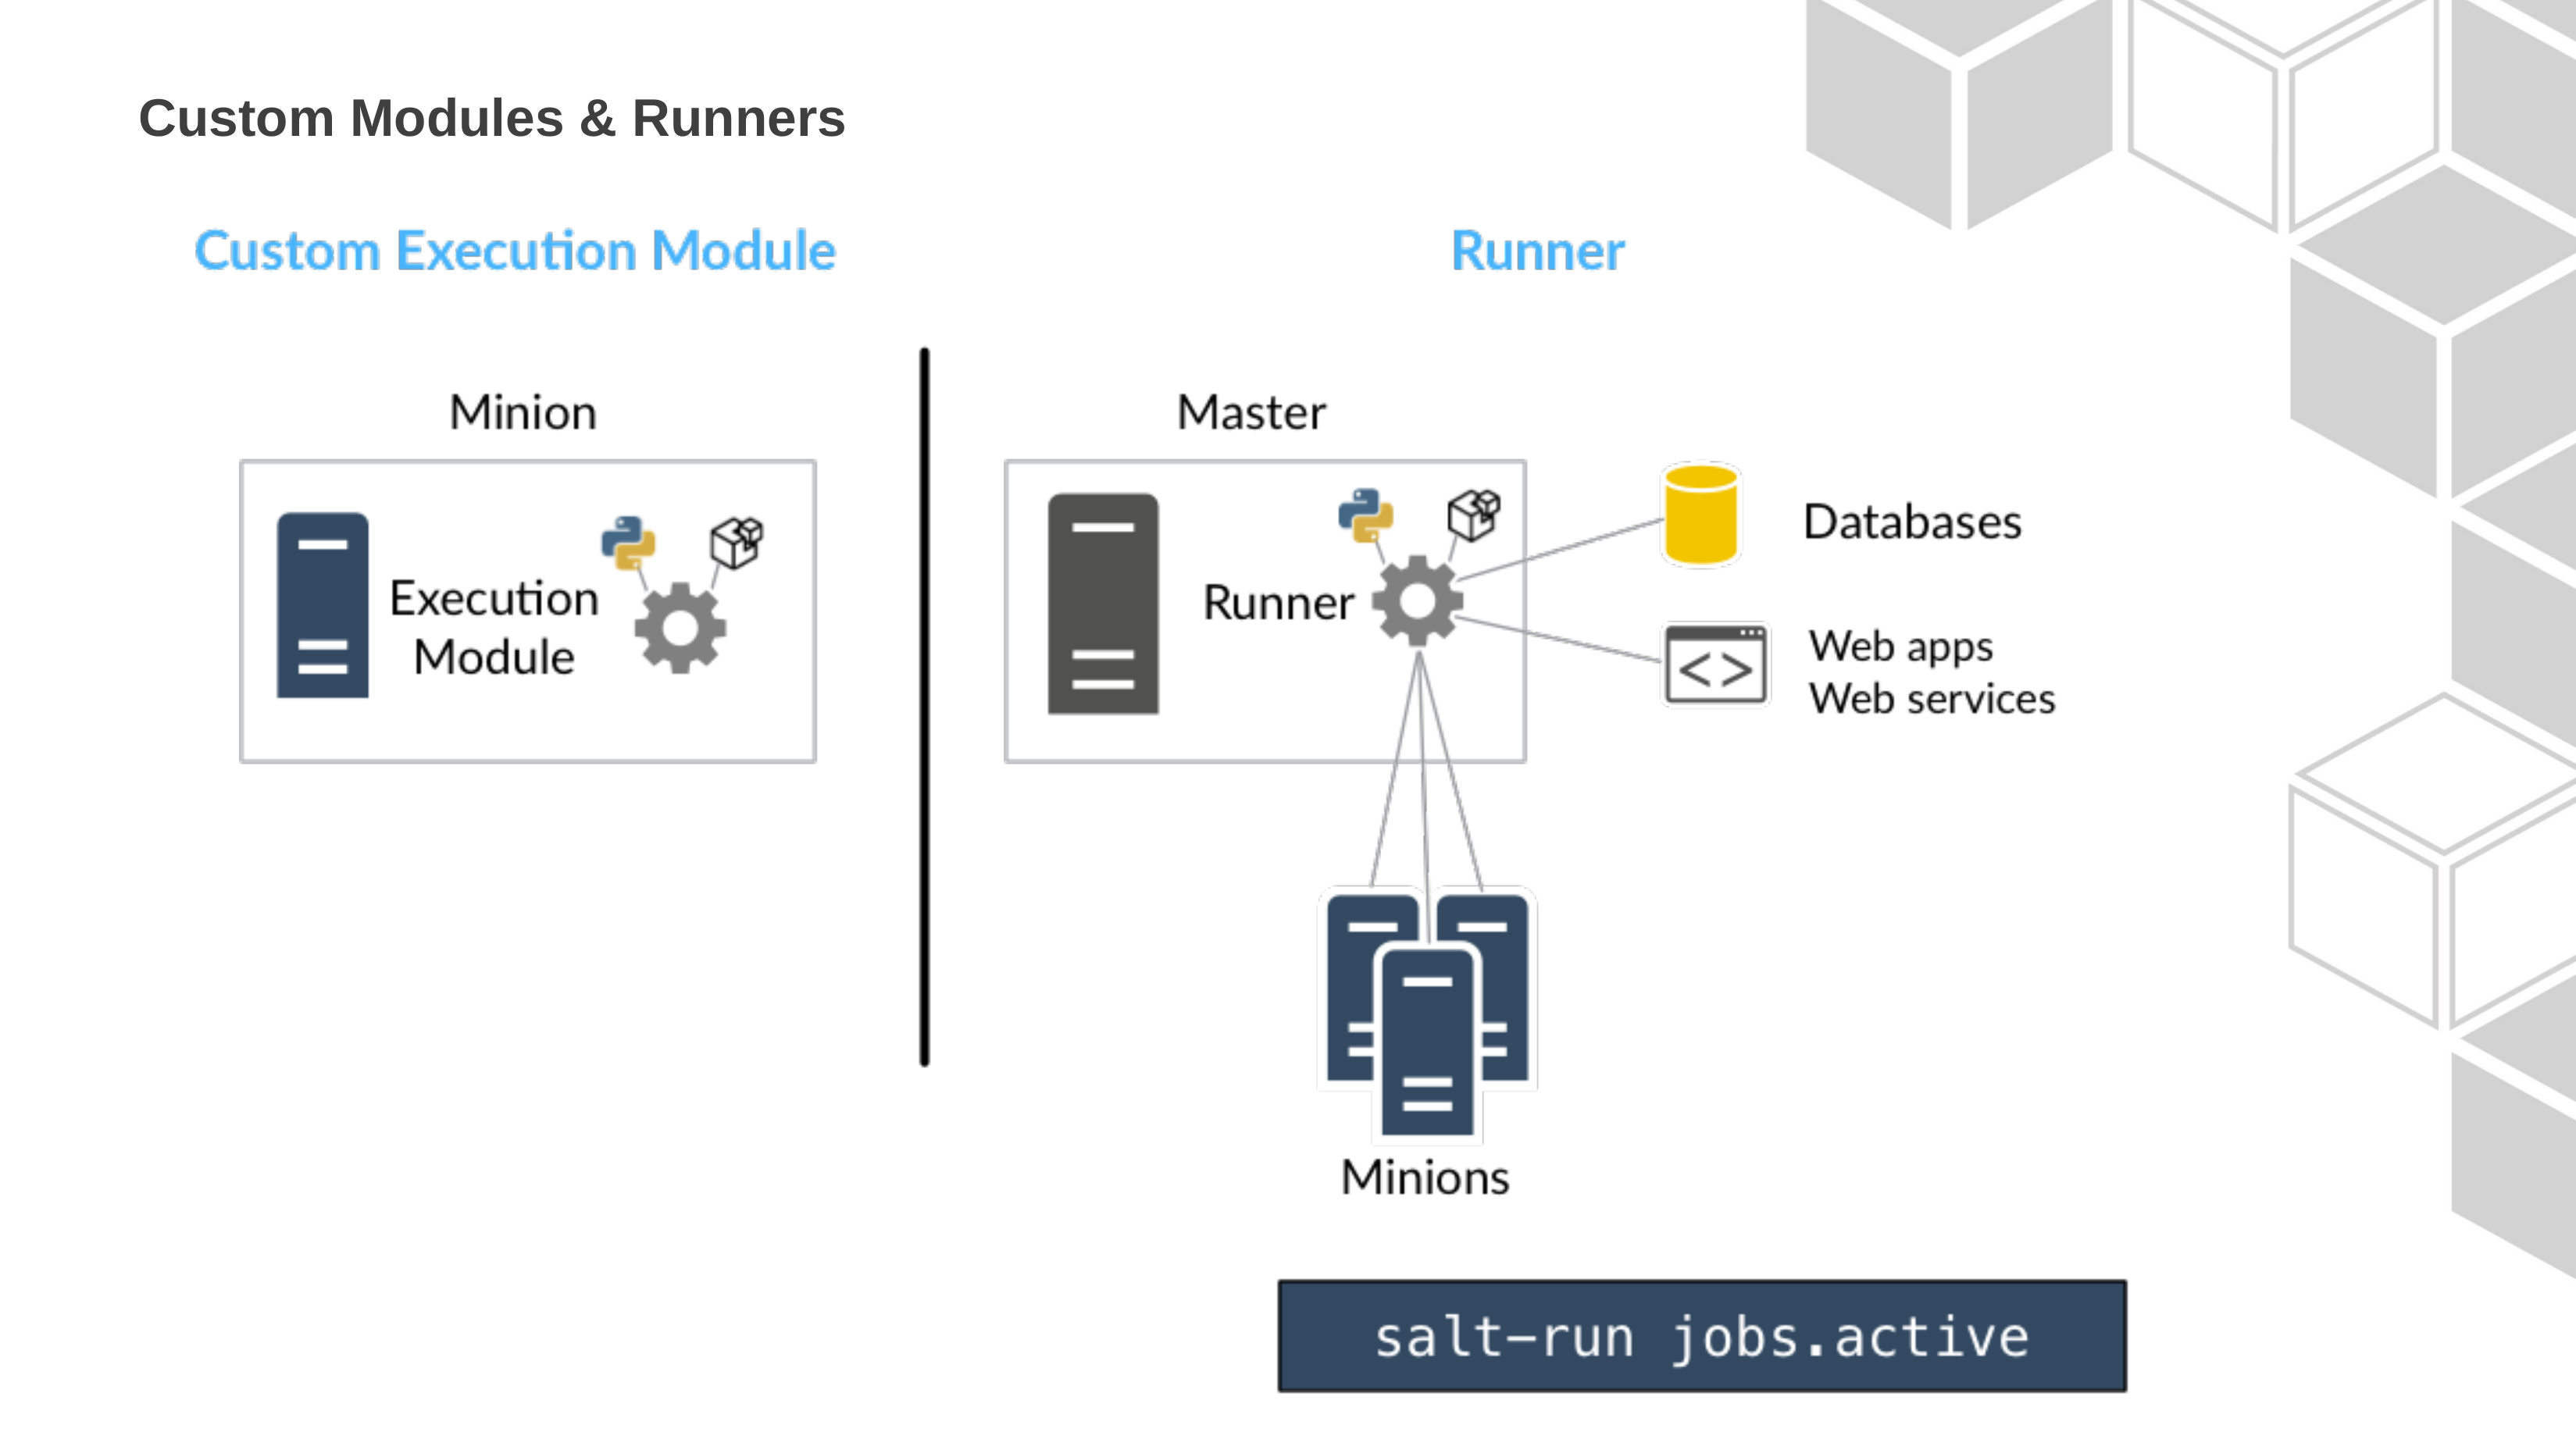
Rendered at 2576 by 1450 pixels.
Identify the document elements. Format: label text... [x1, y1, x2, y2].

picture [0, 0, 2576, 1450]
title Custom Modules & Runners [127, 32, 2446, 198]
